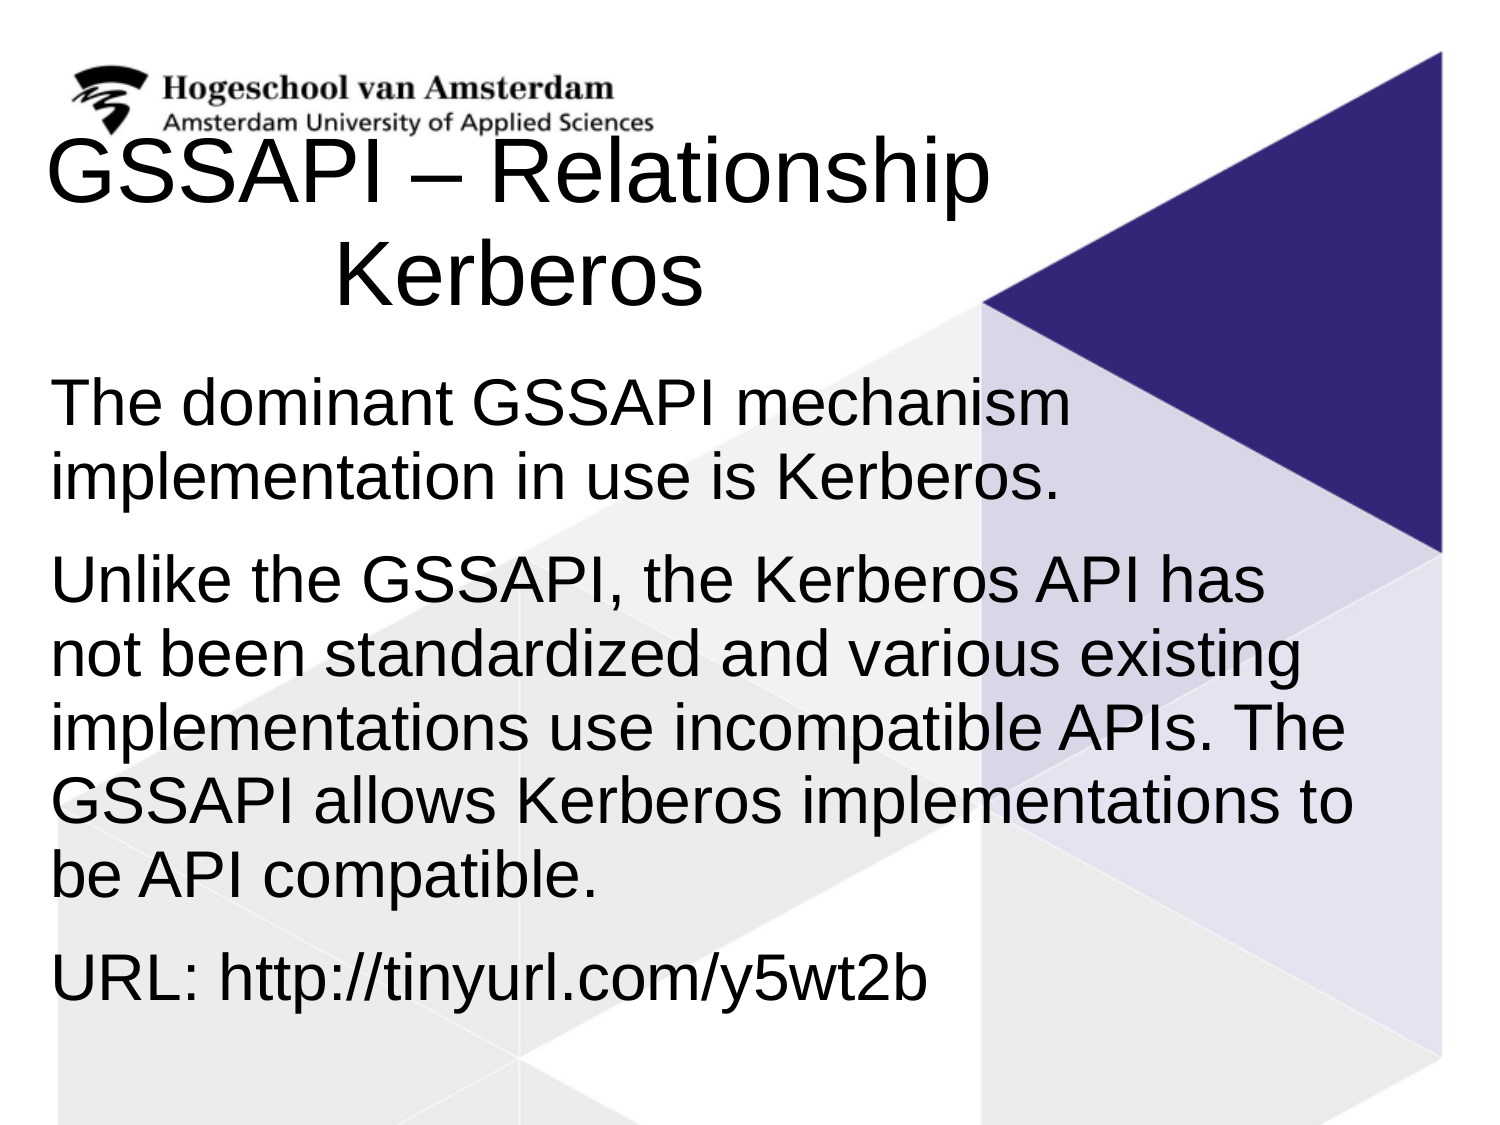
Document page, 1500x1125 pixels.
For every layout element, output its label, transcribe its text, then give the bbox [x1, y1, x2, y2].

title GSSAPI – Relationship Kerberos [0, 101, 1040, 343]
list The dominant GSSAPI mechanism implementation in use is Kerberos. Unlike the GSSAPI, the Kerberos API has not been standardized and various existing implementations use incompatible APIs. The GSSAPI allows Kerberos implementations to be API compatible. URL: http://tinyurl.com/y5wt2b [50, 366, 1371, 1019]
picture [0, 0, 1500, 1125]
